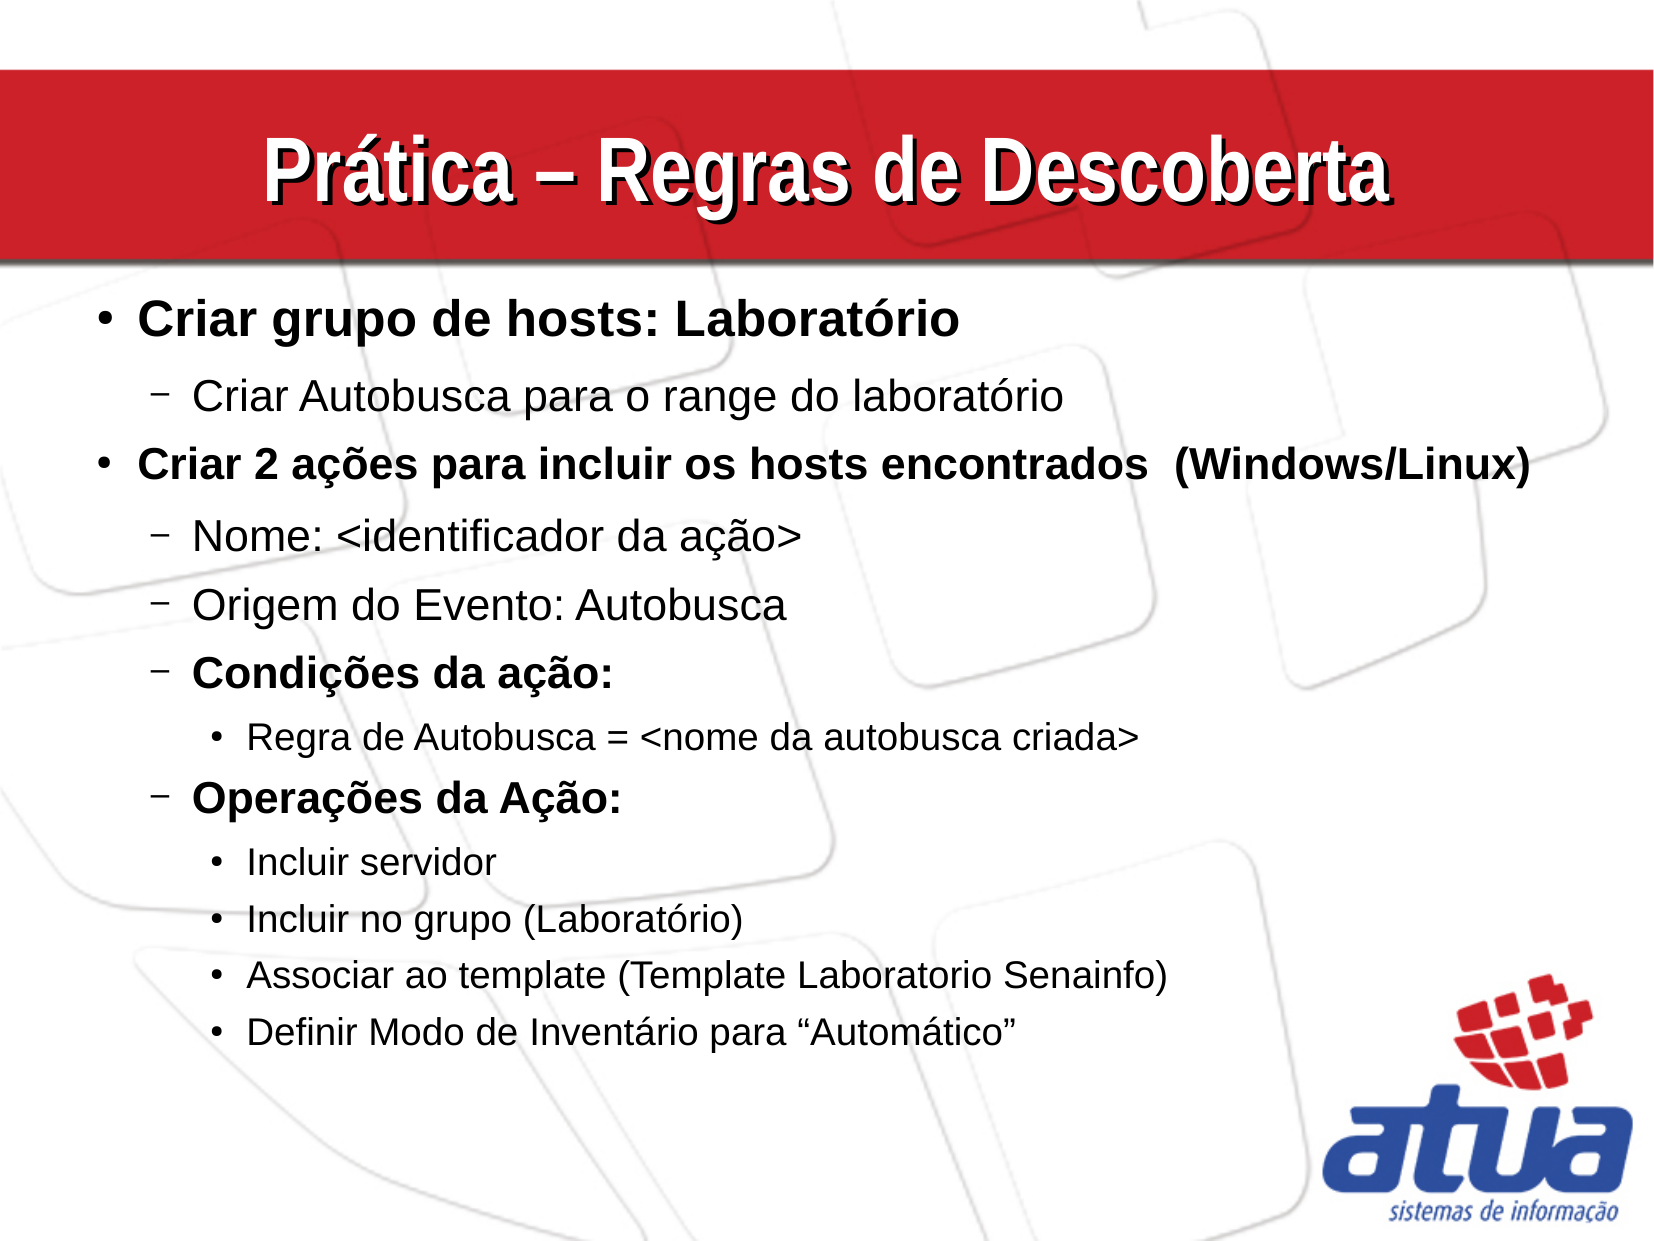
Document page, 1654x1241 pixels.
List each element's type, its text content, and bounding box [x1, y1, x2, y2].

list Criar grupo de hosts: Laboratório Criar Autobusca para o range do laboratório Criar 2 ações para incluir os hosts encontrados (Windows/Linux) Nome: <identificador da ação> Origem do Evento: Autobusca Condições da ação: Regra de Autobusca = <nome da autobusca criada> Operações da Ação: Incluir servidor Incluir no grupo (Laboratório) Associar ao template (Template Laboratorio Senainfo) Definir Modo de Inventário para “Automático” [82, 290, 1538, 1111]
title Prática – Regras de Descoberta [82, 64, 1571, 272]
picture [0, 0, 1654, 1241]
